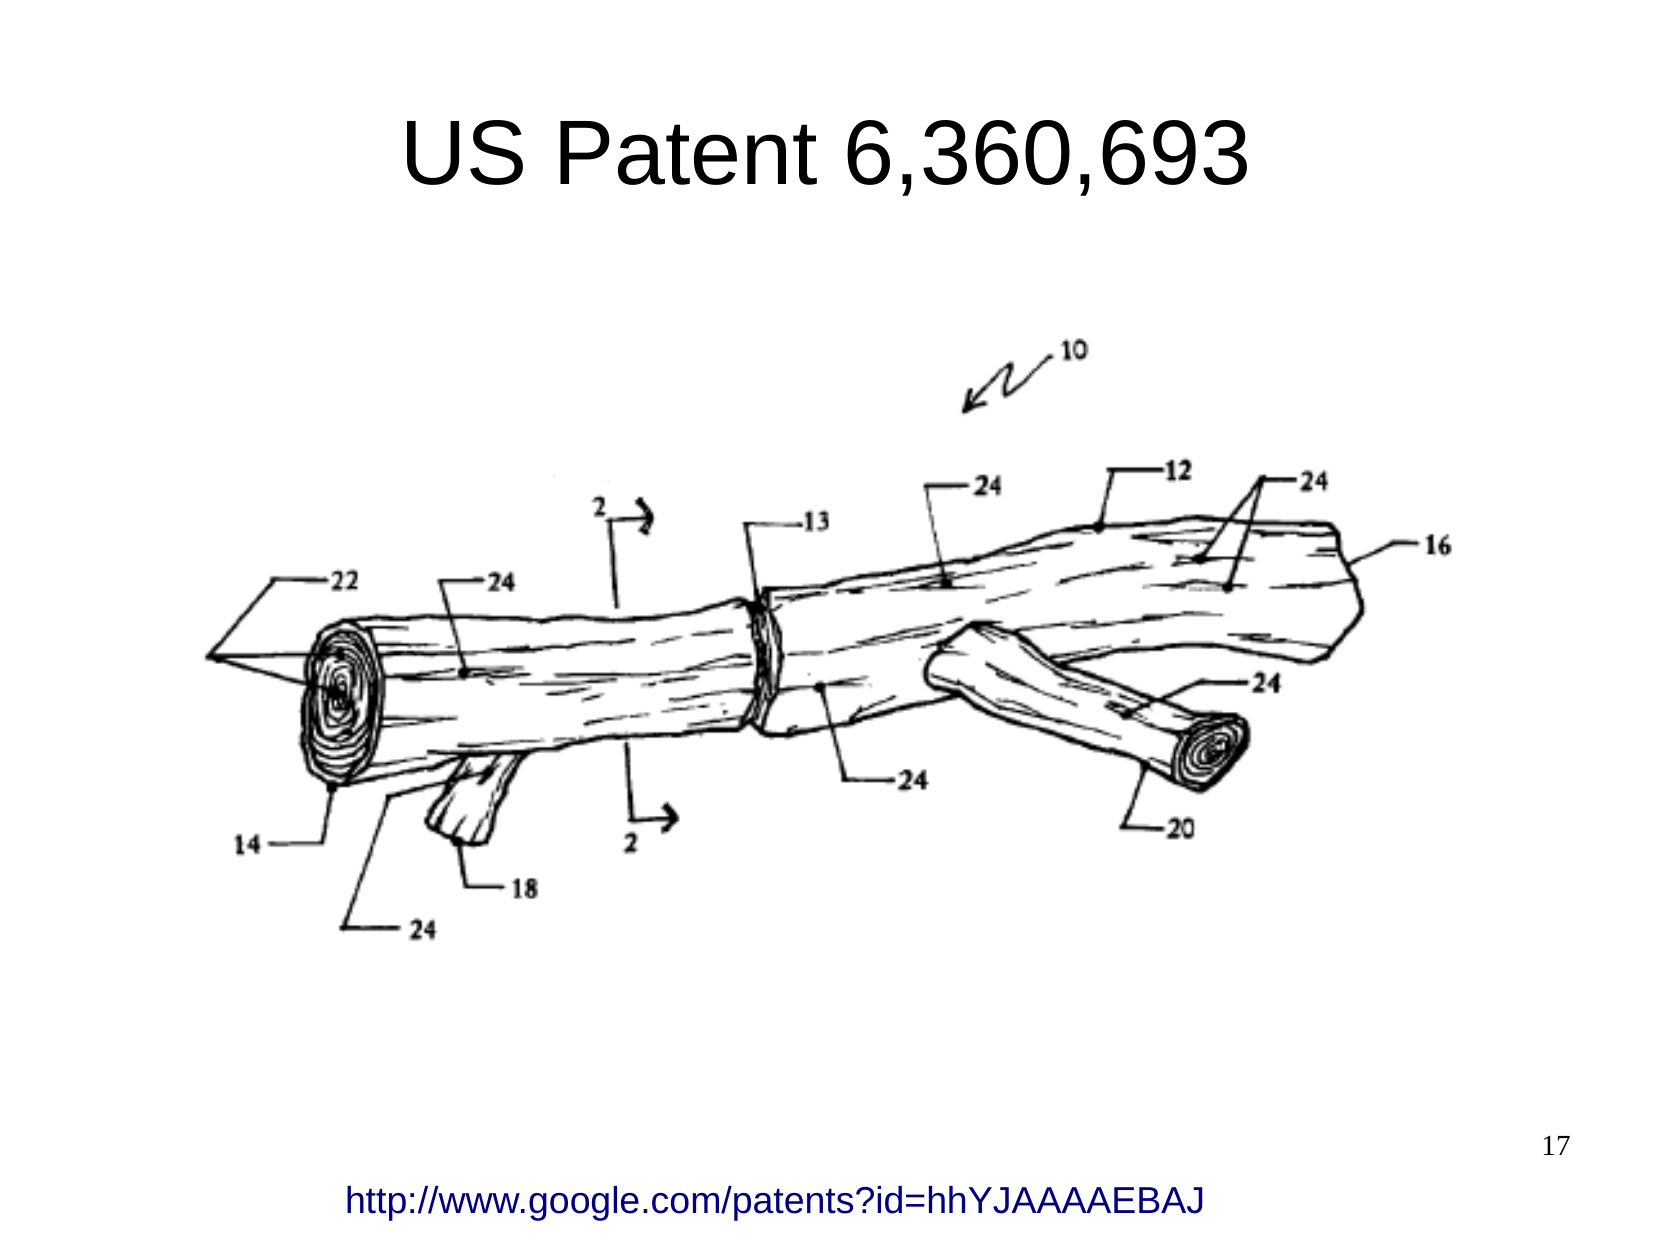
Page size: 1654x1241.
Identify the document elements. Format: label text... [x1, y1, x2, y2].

title US Patent 6,360,693 [82, 56, 1571, 250]
text_box http://www.google.com/patents?id=hhYJAAAAEBAJ [330, 1172, 1388, 1229]
picture [160, 290, 1501, 966]
